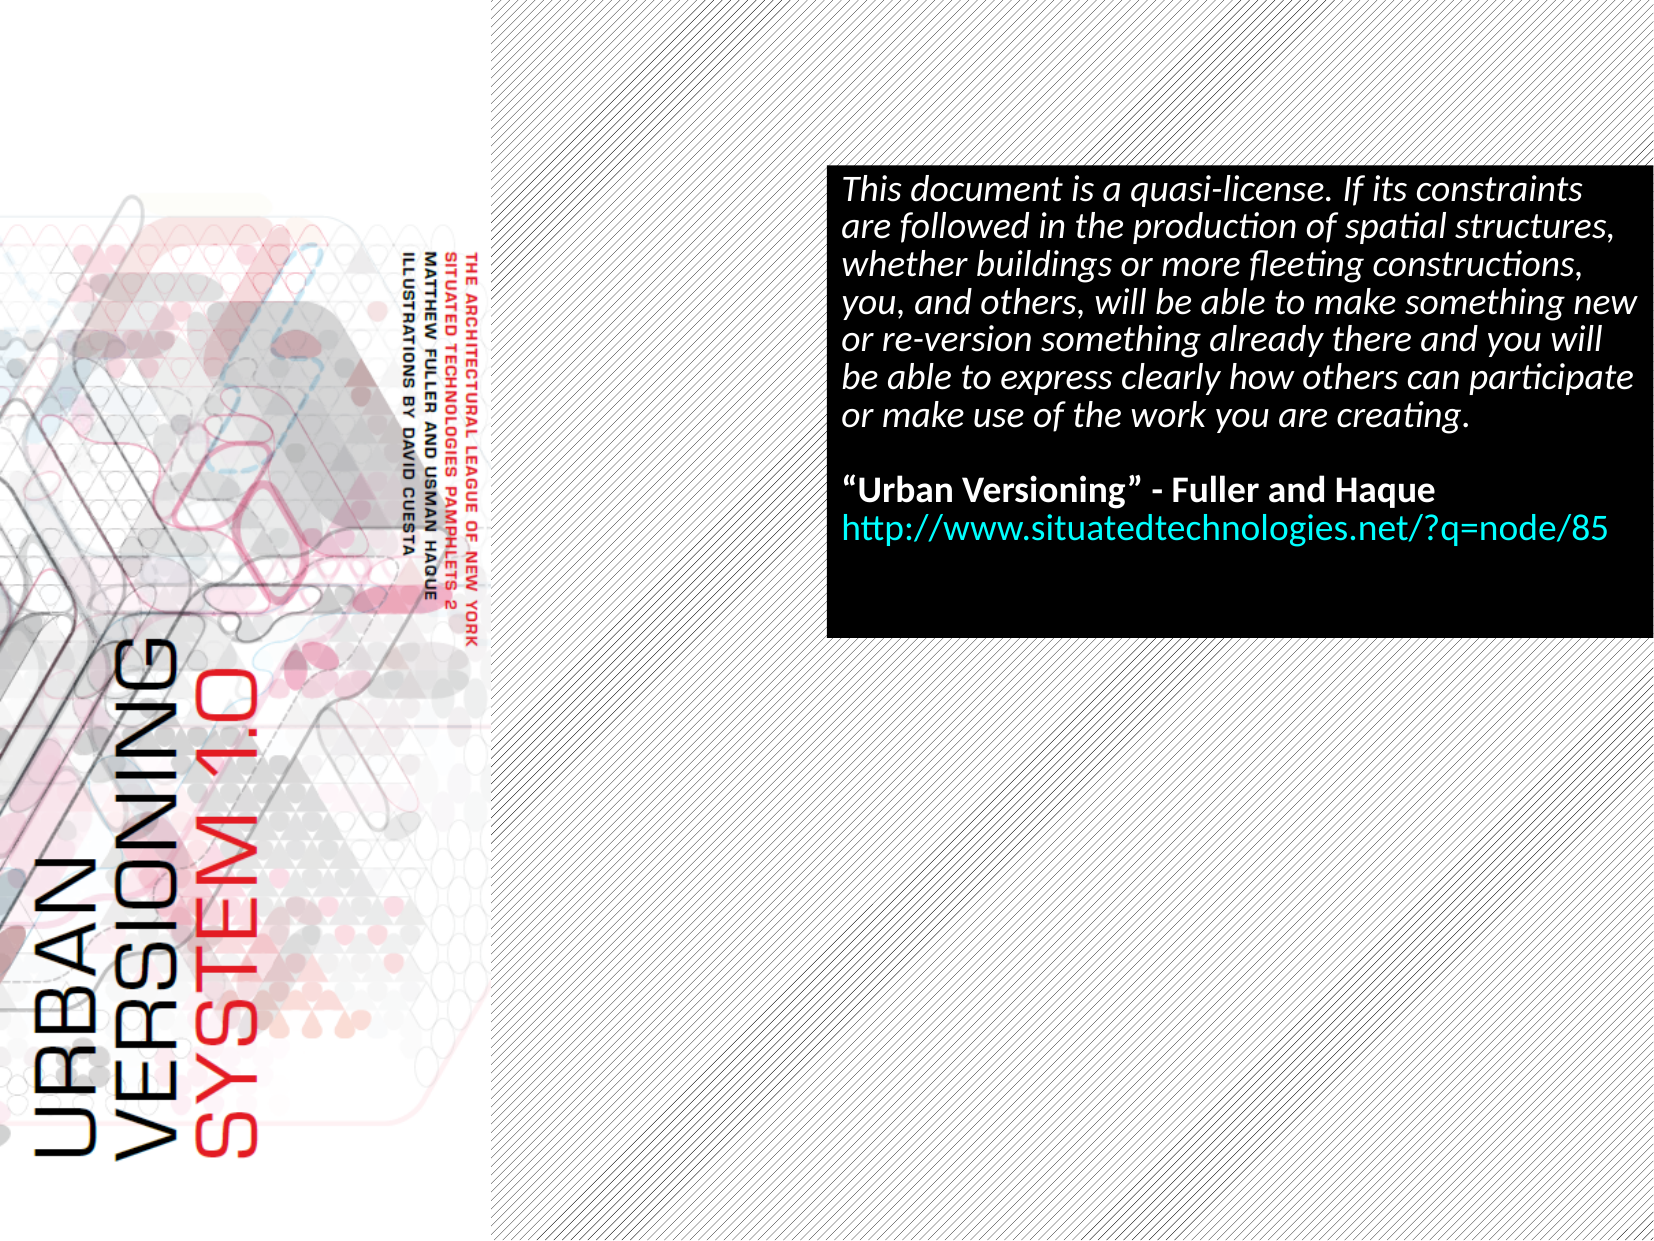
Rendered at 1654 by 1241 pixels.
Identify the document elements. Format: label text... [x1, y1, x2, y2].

picture [0, 0, 491, 1241]
text_box This document is a quasi-license. If its constraints are followed in the production of spatial structures, whether buildings or more fleeting constructions, you, and others, will be able to make something new or re-version something already there and you will be able to express clearly how others can participate or make use of the work you are creating. “Urban Versioning” - Fuller and Haque http://www.situatedtechnologies.net/?q=node/85 [826, 165, 1654, 638]
